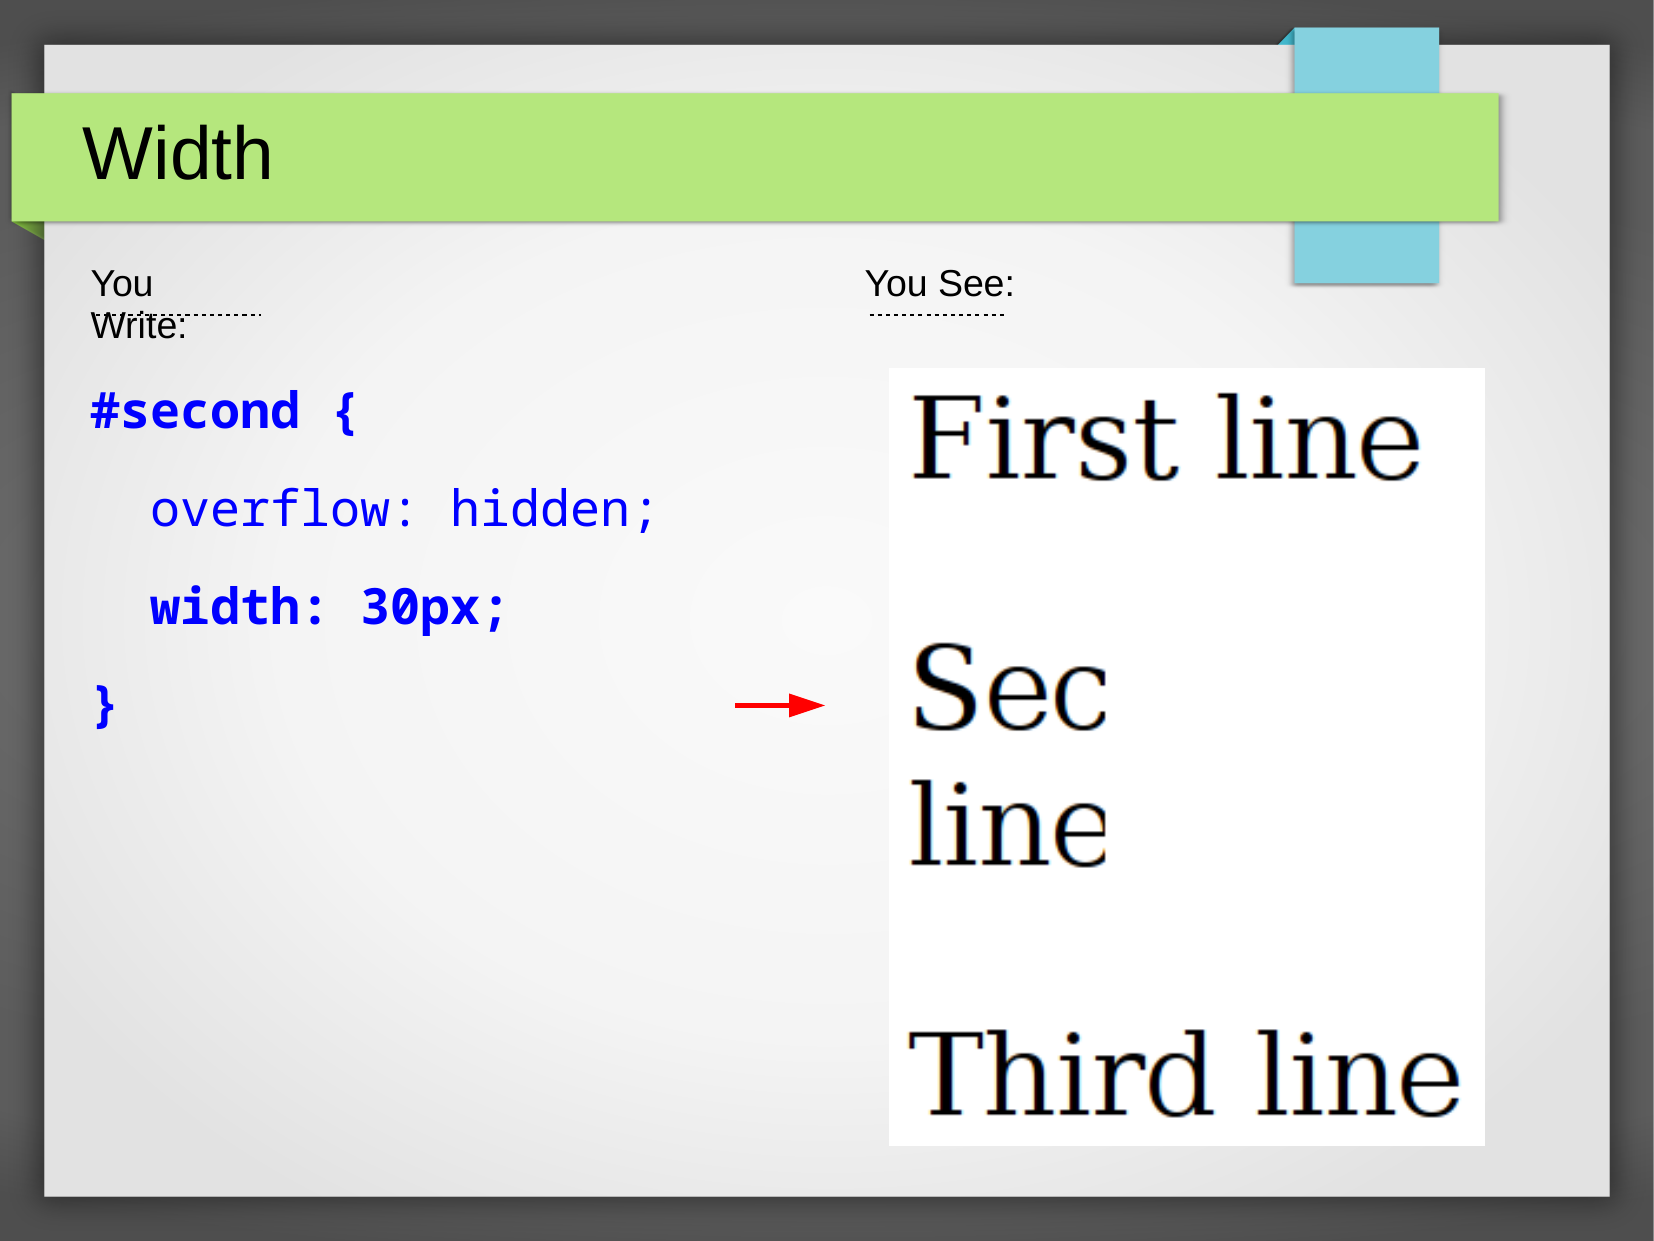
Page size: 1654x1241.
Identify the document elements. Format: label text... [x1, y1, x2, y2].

list #second { overflow: hidden; width: 30px; } [90, 375, 1040, 1156]
picture [0, 0, 1654, 1241]
text_box You Write: [75, 255, 277, 313]
title Width [82, 94, 1264, 213]
text_box You See: [849, 255, 1030, 313]
